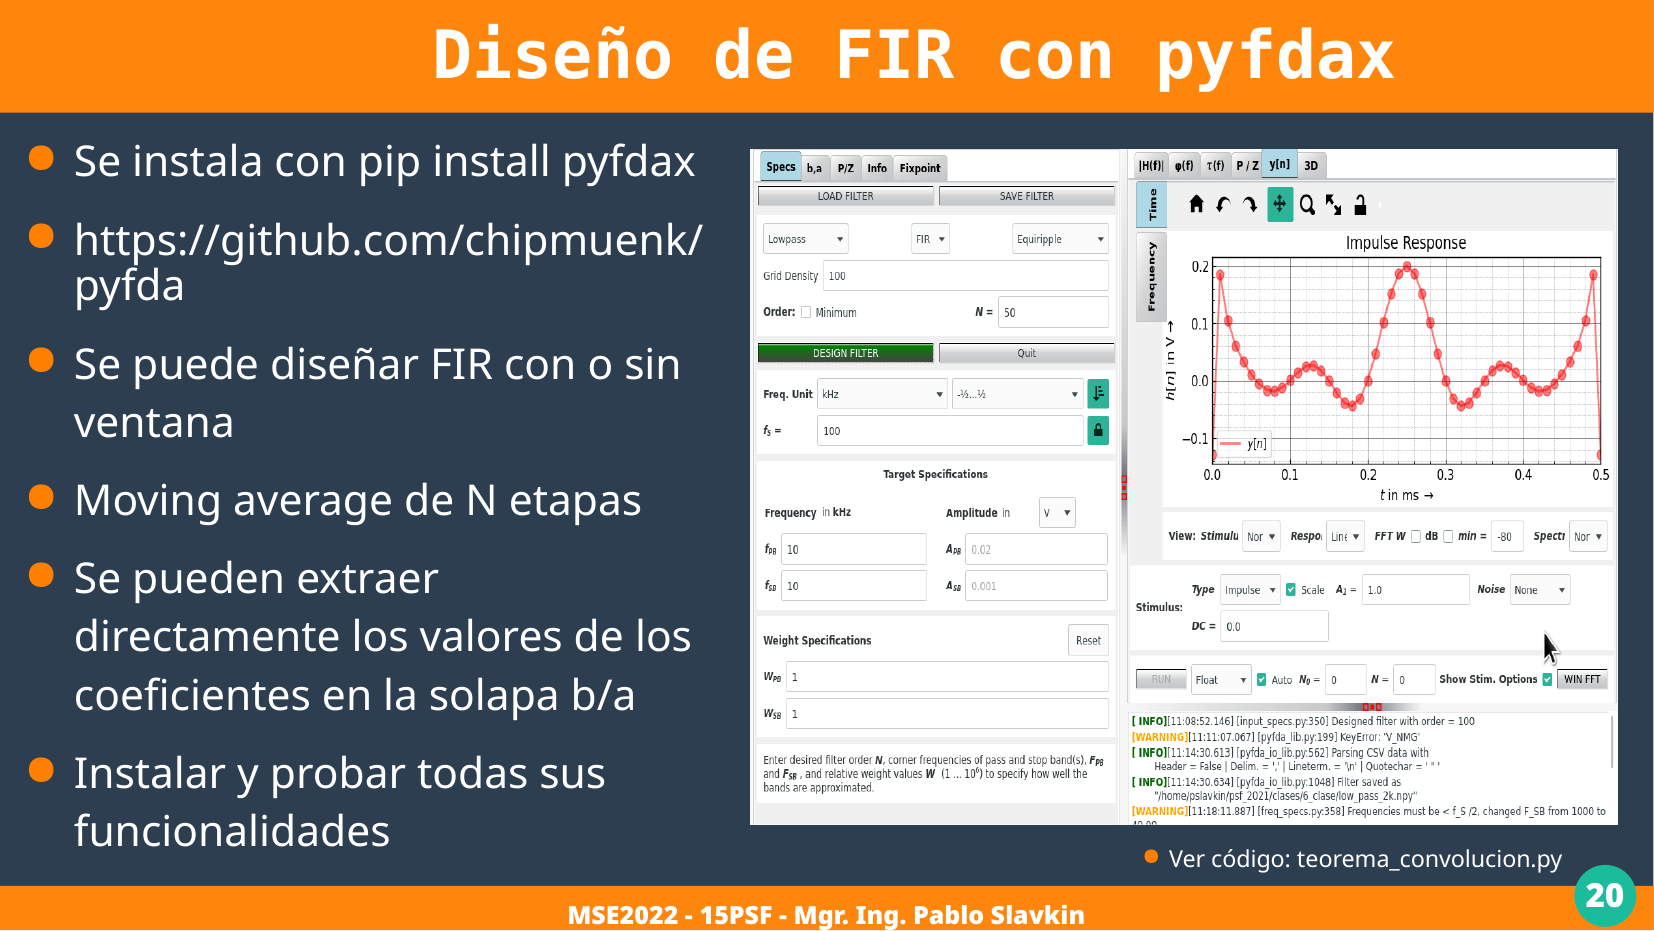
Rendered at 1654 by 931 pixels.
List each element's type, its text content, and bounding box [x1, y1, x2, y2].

list Ver código: teorema_convolucion.py [1133, 842, 1572, 904]
picture [750, 149, 1618, 826]
list Se instala con pip install pyfdax https://github.com/chipmuenk/pyfda Se puede diseñar FIR con o sin ventana Moving average de N etapas Se pueden extraer directamente los valores de los coeficientes en la solapa b/a Instalar y probar todas sus funcionalidades [7, 131, 713, 826]
title Diseño de FIR con pyfdax [432, 16, 1538, 113]
